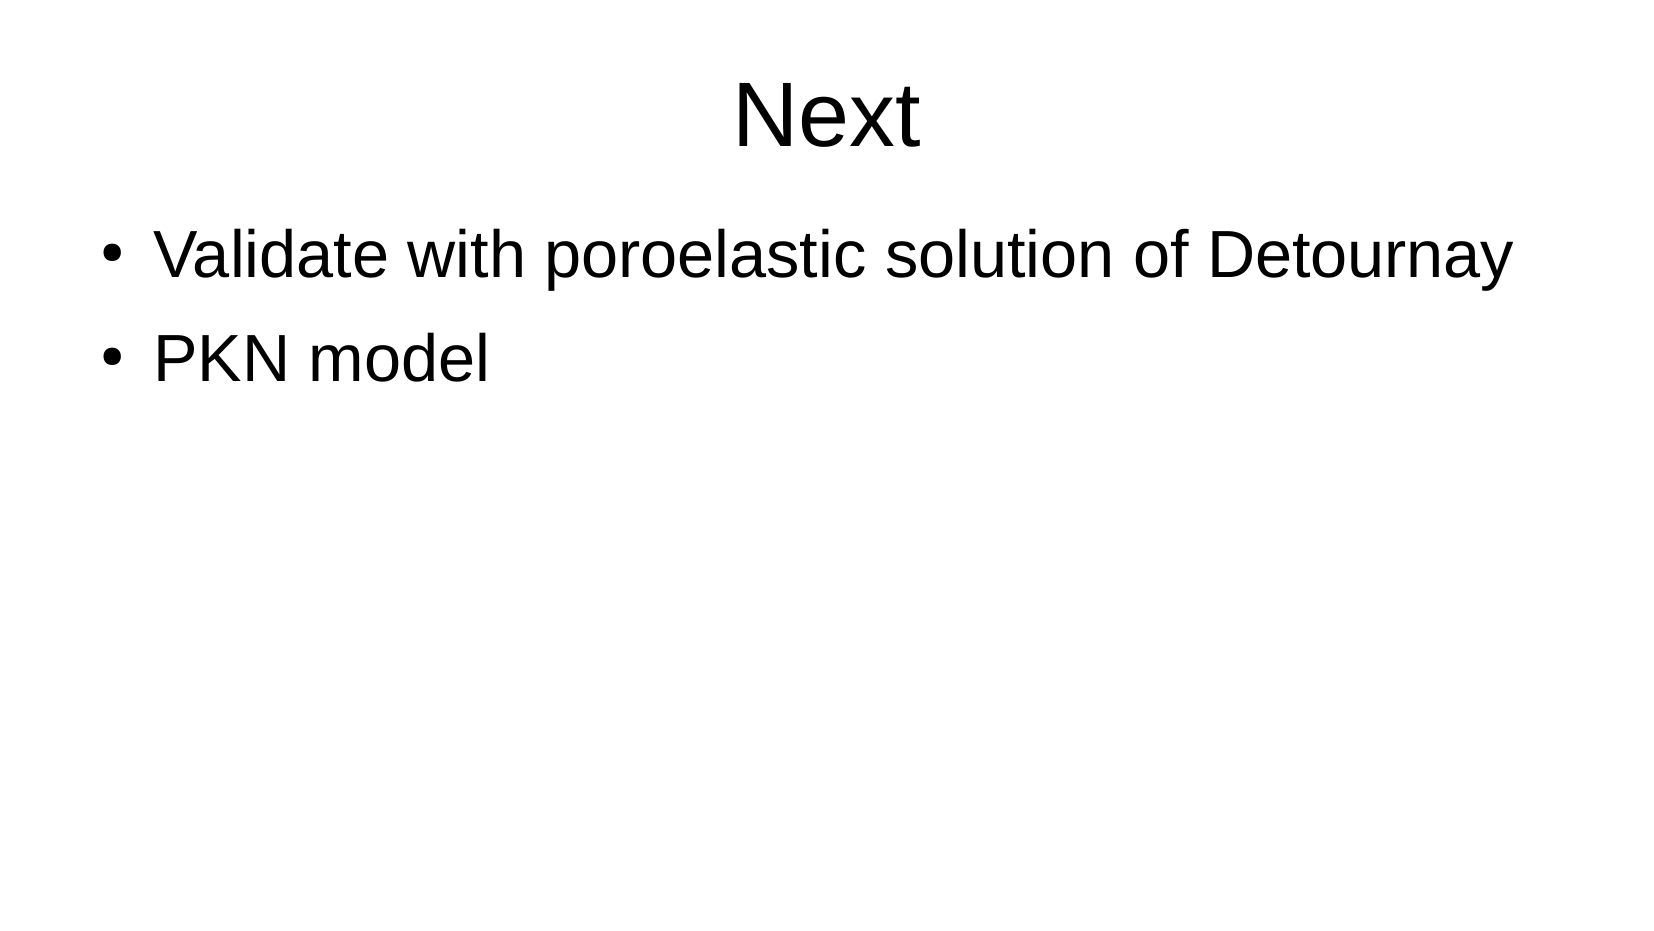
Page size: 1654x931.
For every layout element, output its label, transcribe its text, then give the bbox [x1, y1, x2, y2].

title Next [82, 37, 1571, 193]
list Validate with poroelastic solution of Detournay PKN model [82, 217, 1571, 758]
